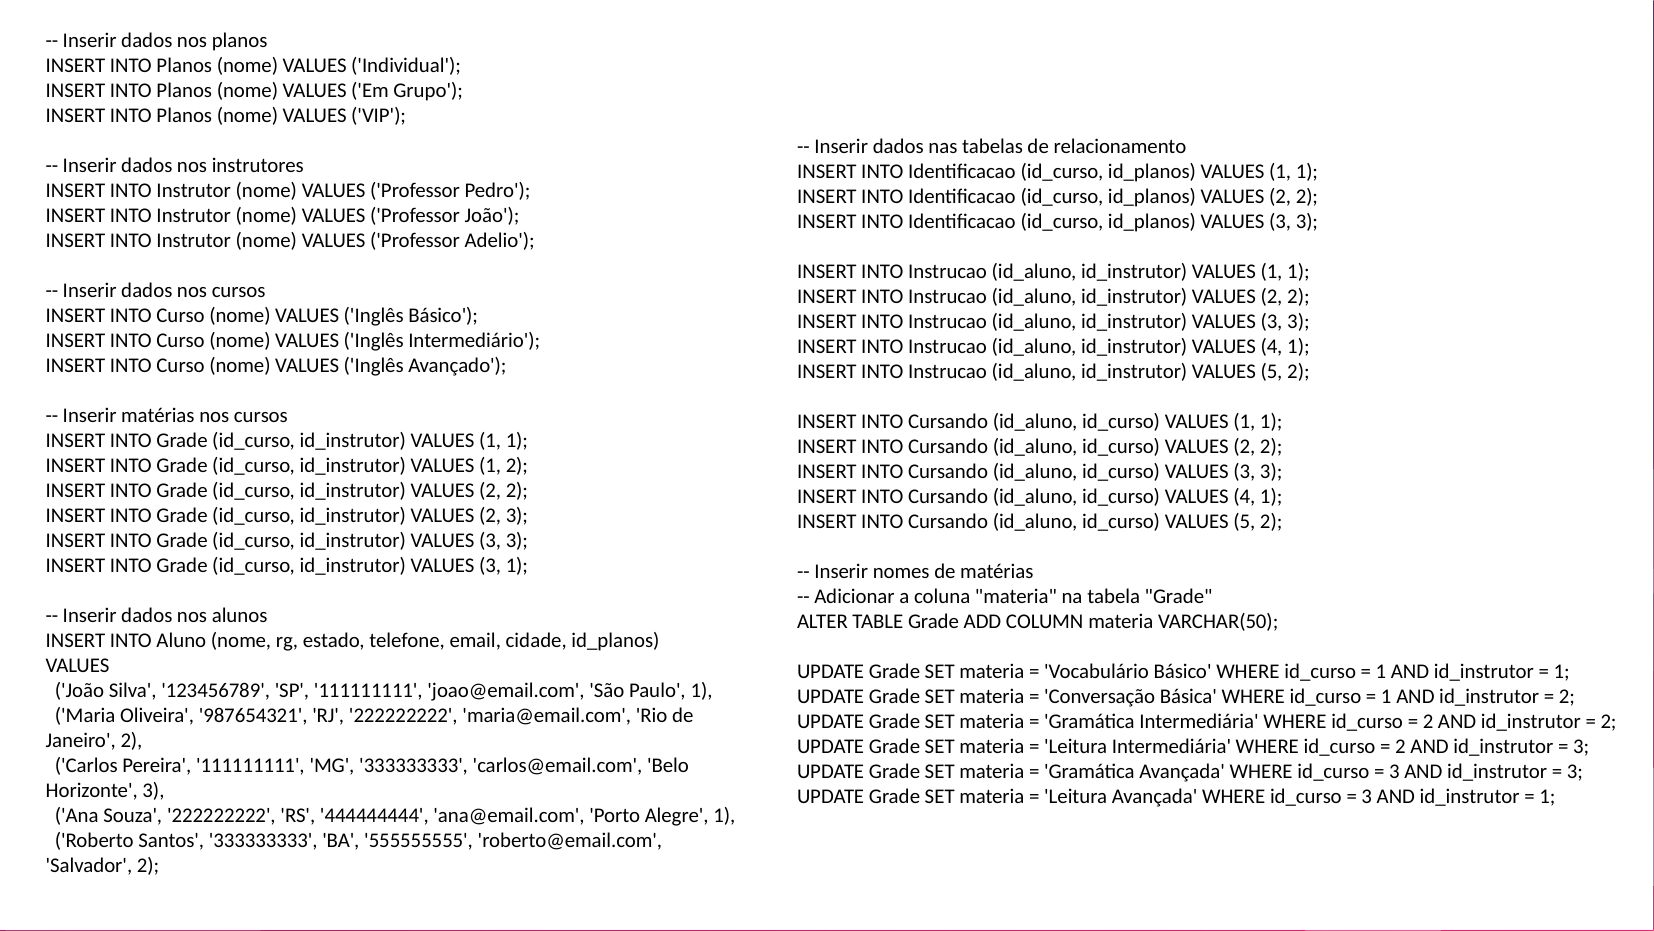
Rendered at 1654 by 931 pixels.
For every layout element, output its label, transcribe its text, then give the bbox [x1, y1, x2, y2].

text_box -- Inserir dados nas tabelas de relacionamento INSERT INTO Identificacao (id_curso, id_planos) VALUES (1, 1); INSERT INTO Identificacao (id_curso, id_planos) VALUES (2, 2); INSERT INTO Identificacao (id_curso, id_planos) VALUES (3, 3); INSERT INTO Instrucao (id_aluno, id_instrutor) VALUES (1, 1); INSERT INTO Instrucao (id_aluno, id_instrutor) VALUES (2, 2); INSERT INTO Instrucao (id_aluno, id_instrutor) VALUES (3, 3); INSERT INTO Instrucao (id_aluno, id_instrutor) VALUES (4, 1); INSERT INTO Instrucao (id_aluno, id_instrutor) VALUES (5, 2); INSERT INTO Cursando (id_aluno, id_curso) VALUES (1, 1); INSERT INTO Cursando (id_aluno, id_curso) VALUES (2, 2); INSERT INTO Cursando (id_aluno, id_curso) VALUES (3, 3); INSERT INTO Cursando (id_aluno, id_curso) VALUES (4, 1); INSERT INTO Cursando (id_aluno, id_curso) VALUES (5, 2); -- Inserir nomes de matérias -- Adicionar a coluna "materia" na tabela "Grade" ALTER TABLE Grade ADD COLUMN materia VARCHAR(50); UPDATE Grade SET materia = 'Vocabulário Básico' WHERE id_curso = 1 AND id_instrutor = 1; UPDATE Grade SET materia = 'Conversação Básica' WHERE id_curso = 1 AND id_instrutor = 2; UPDATE Grade SET materia = 'Gramática Intermediária' WHERE id_curso = 2 AND id_instrutor = 2; UPDATE Grade SET materia = 'Leitura Intermediária' WHERE id_curso = 2 AND id_instrutor = 3; UPDATE Grade SET materia = 'Gramática Avançada' WHERE id_curso = 3 AND id_instrutor = 3; UPDATE Grade SET materia = 'Leitura Avançada' WHERE id_curso = 3 AND id_instrutor = 1; [782, 125, 1654, 823]
title MODELO FÍSICO [752, 44, 1565, 207]
text_box -- Inserir dados nos planos INSERT INTO Planos (nome) VALUES ('Individual'); INSERT INTO Planos (nome) VALUES ('Em Grupo'); INSERT INTO Planos (nome) VALUES ('VIP'); -- Inserir dados nos instrutores INSERT INTO Instrutor (nome) VALUES ('Professor Pedro'); INSERT INTO Instrutor (nome) VALUES ('Professor João'); INSERT INTO Instrutor (nome) VALUES ('Professor Adelio'); -- Inserir dados nos cursos INSERT INTO Curso (nome) VALUES ('Inglês Básico'); INSERT INTO Curso (nome) VALUES ('Inglês Intermediário'); INSERT INTO Curso (nome) VALUES ('Inglês Avançado'); -- Inserir matérias nos cursos INSERT INTO Grade (id_curso, id_instrutor) VALUES (1, 1); INSERT INTO Grade (id_curso, id_instrutor) VALUES (1, 2); INSERT INTO Grade (id_curso, id_instrutor) VALUES (2, 2); INSERT INTO Grade (id_curso, id_instrutor) VALUES (2, 3); INSERT INTO Grade (id_curso, id_instrutor) VALUES (3, 3); INSERT INTO Grade (id_curso, id_instrutor) VALUES (3, 1); -- Inserir dados nos alunos INSERT INTO Aluno (nome, rg, estado, telefone, email, cidade, id_planos) VALUES ('João Silva', '123456789', 'SP', '111111111', 'joao@email.com', 'São Paulo', 1), ('Maria Oliveira', '987654321', 'RJ', '222222222', 'maria@email.com', 'Rio de Janeiro', 2), ('Carlos Pereira', '111111111', 'MG', '333333333', 'carlos@email.com', 'Belo Horizonte', 3), ('Ana Souza', '222222222', 'RS', '444444444', 'ana@email.com', 'Porto Alegre', 1), ('Roberto Santos', '333333333', 'BA', '555555555', 'roberto@email.com', 'Salvador', 2); [30, 19, 752, 931]
